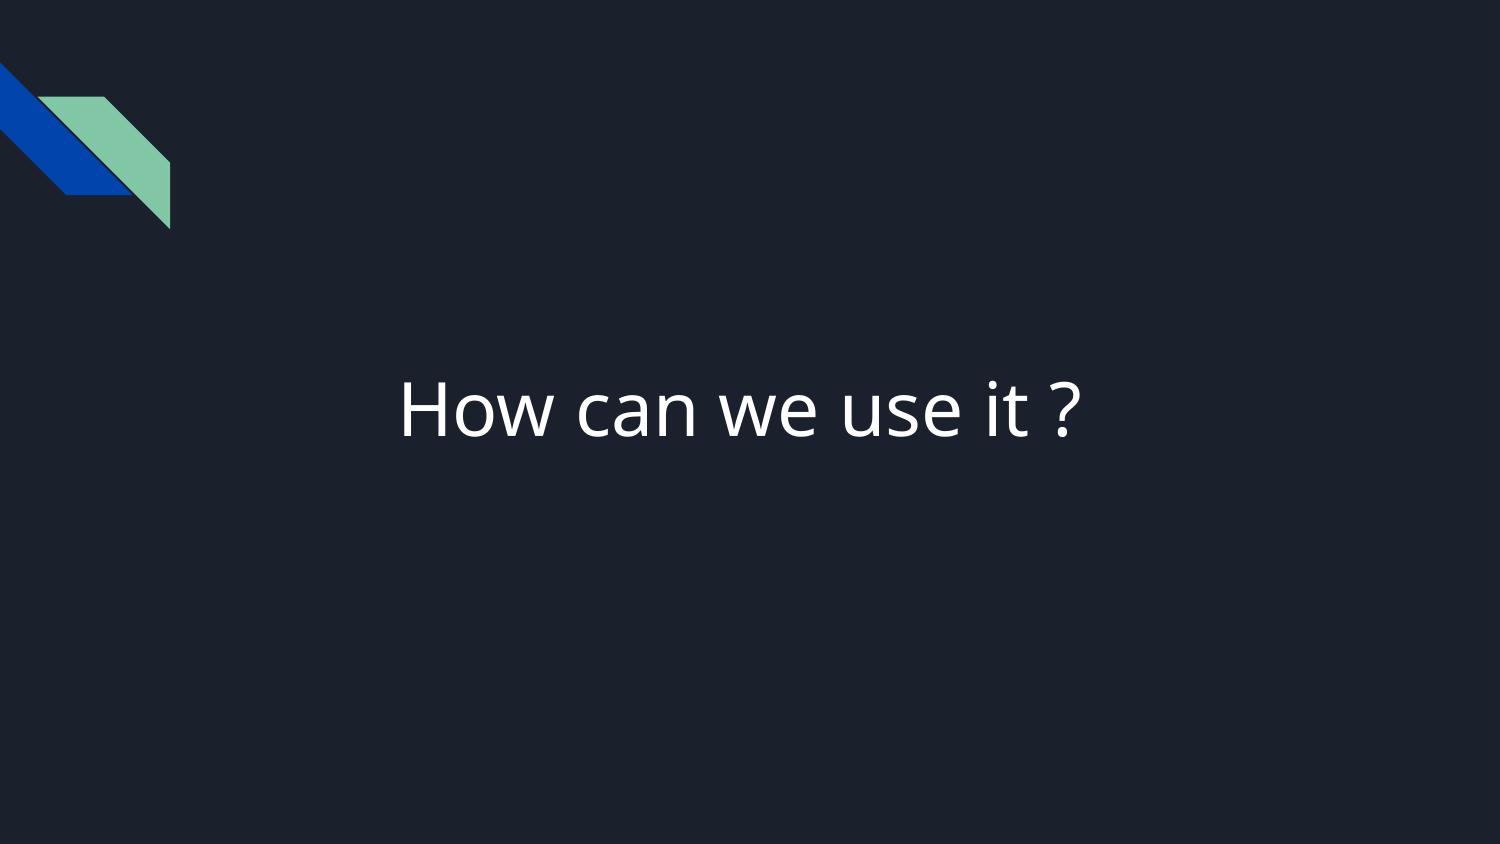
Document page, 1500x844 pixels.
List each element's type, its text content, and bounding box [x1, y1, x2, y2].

title How can we use it ? [382, 346, 1304, 497]
